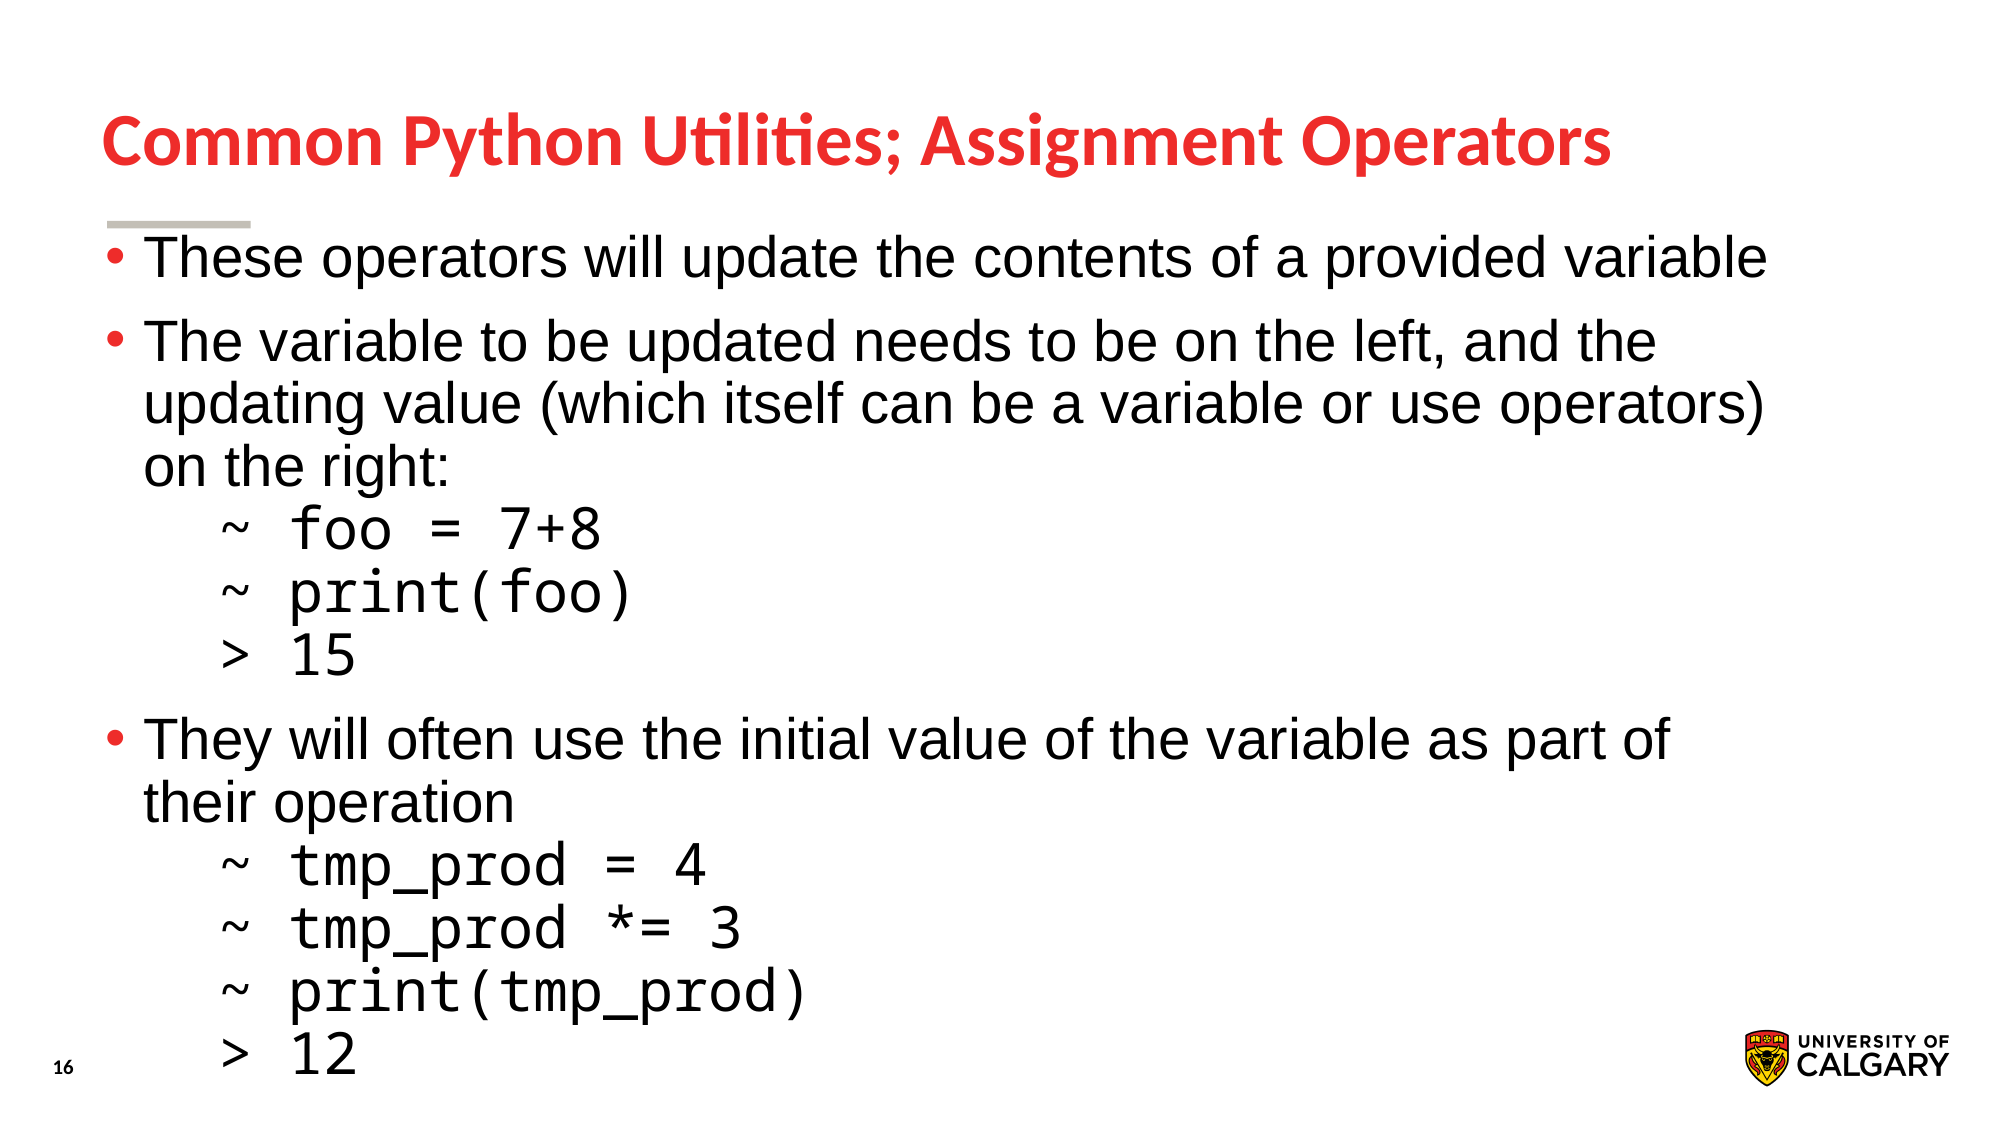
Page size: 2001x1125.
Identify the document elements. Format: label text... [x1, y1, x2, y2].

title Common Python Utilities; Assignment Operators [87, 60, 1774, 222]
list These operators will update the contents of a provided variable The variable to be updated needs to be on the left, and the updating value (which itself can be a variable or use operators) on the right: ~ foo = 7+8 ~ print(foo) > 15 They will often use the initial value of the variable as part of their operation ~ tmp_prod = 4 ~ tmp_prod *= 3 ~ print(tmp_prod) > 12 [91, 219, 1793, 934]
picture [1722, 1012, 1972, 1099]
